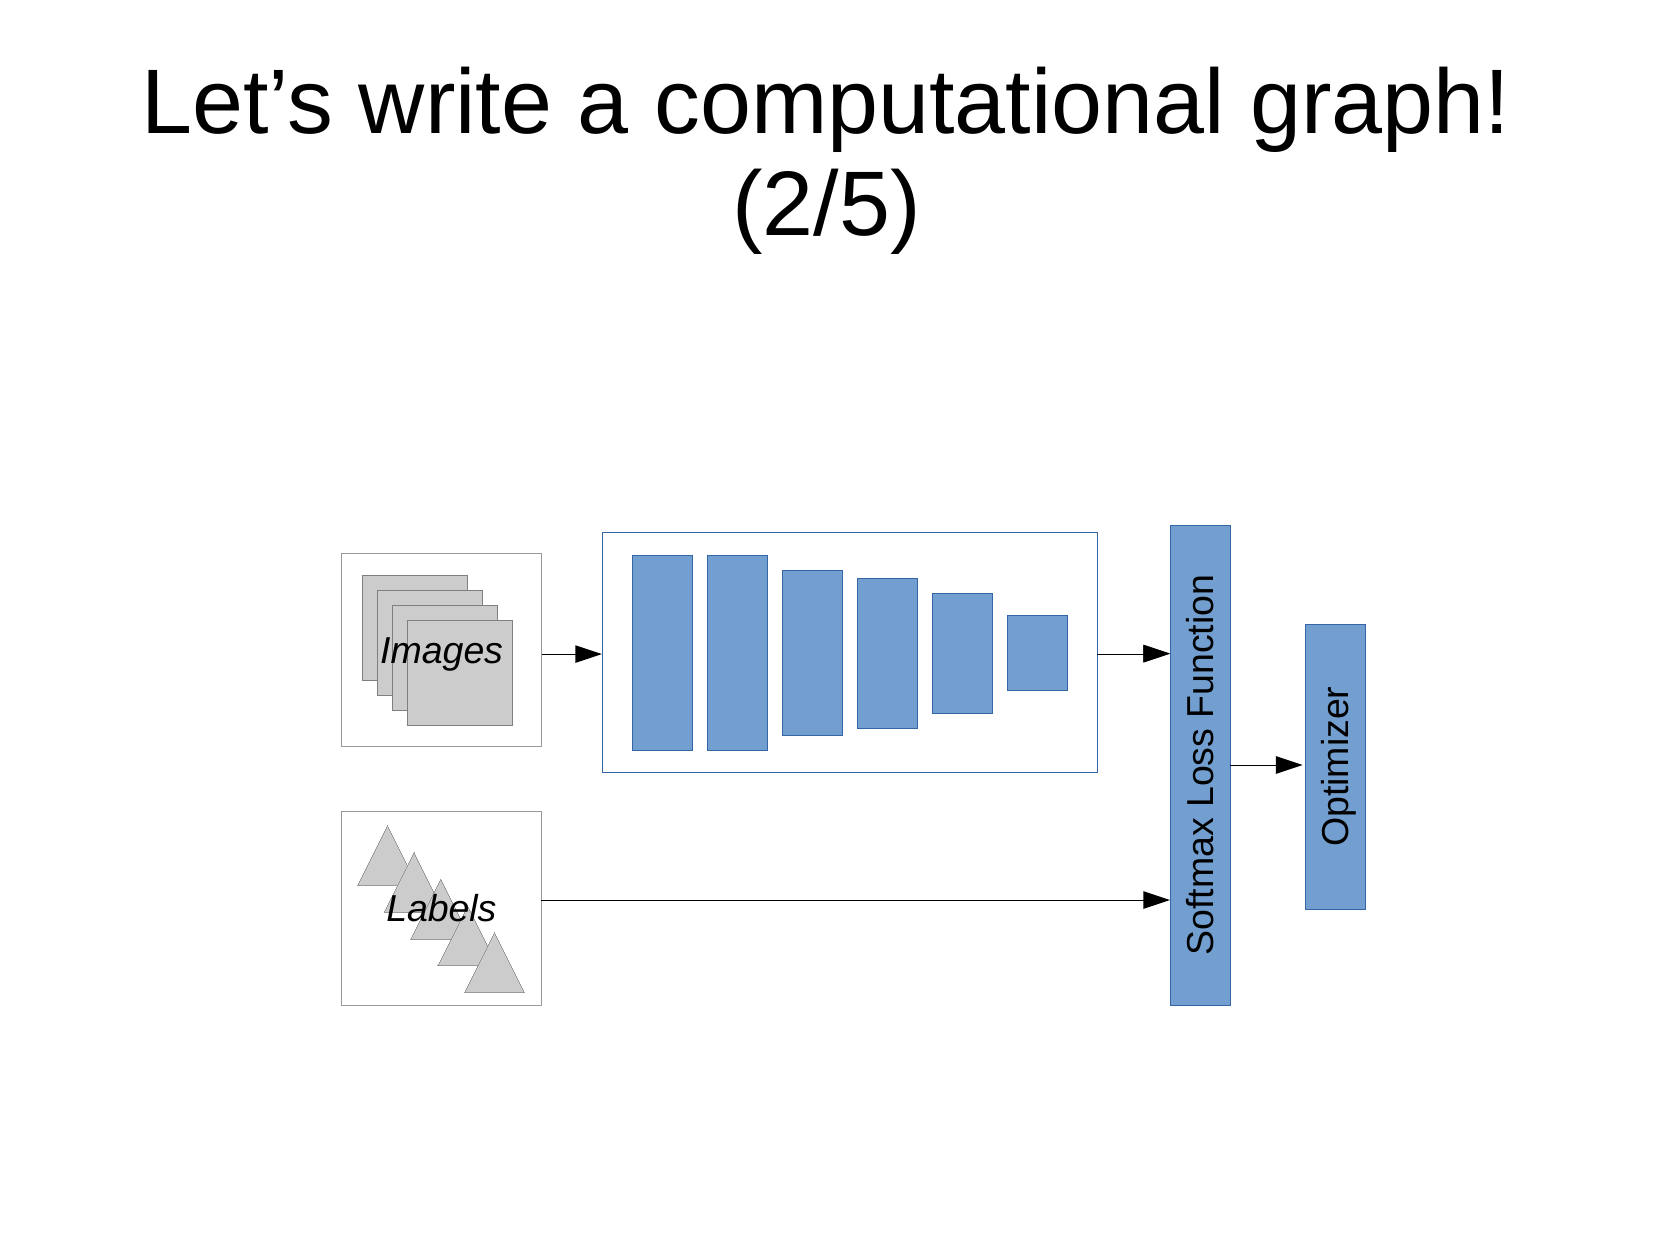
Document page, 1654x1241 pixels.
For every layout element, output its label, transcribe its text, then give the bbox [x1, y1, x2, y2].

text_box [857, 578, 918, 729]
text_box [932, 593, 993, 714]
text_box [782, 570, 843, 736]
text_box Optimizer [1305, 624, 1366, 910]
text_box [1007, 615, 1068, 691]
text_box [632, 555, 693, 751]
text_box Softmax Loss Function [1170, 525, 1231, 1006]
text_box [707, 555, 768, 751]
text_box Images [341, 553, 542, 747]
text_box Labels [341, 811, 542, 1006]
title Let’s write a computational graph! (2/5) [82, 49, 1571, 257]
